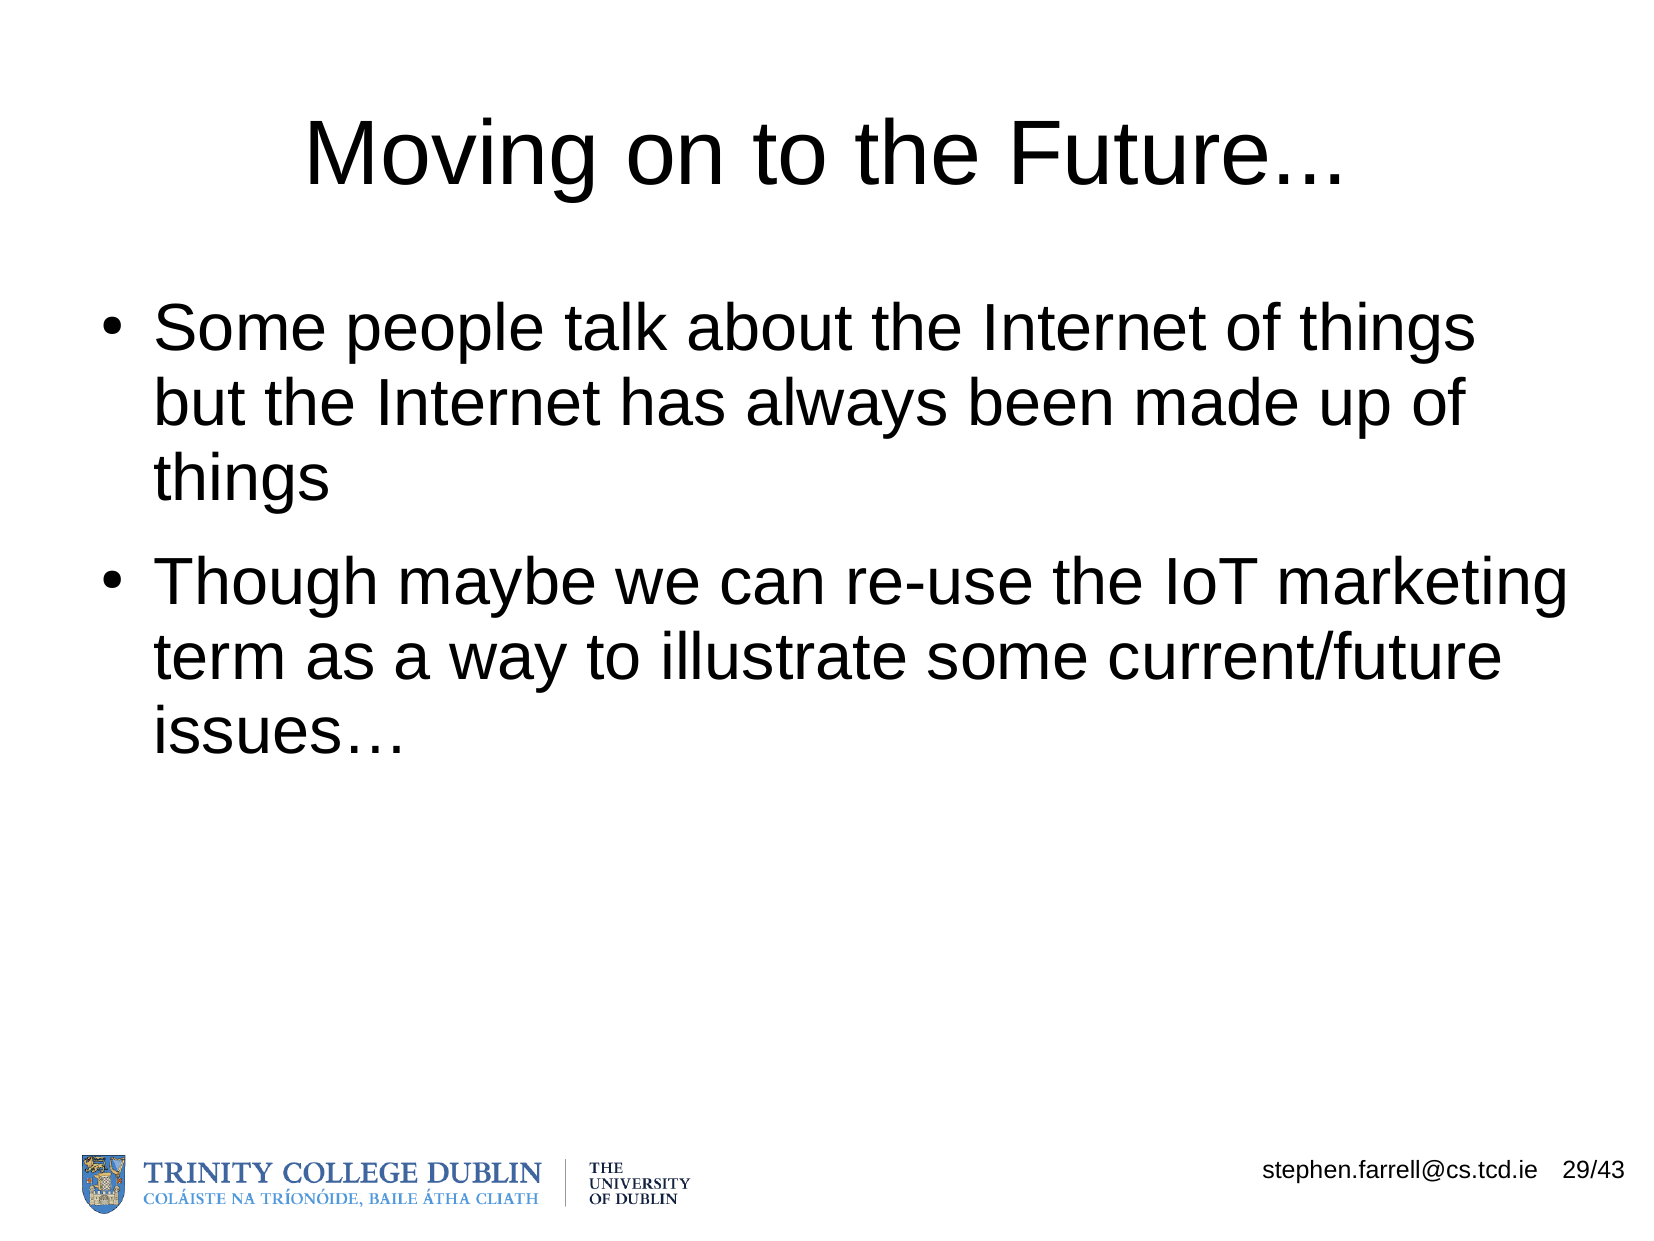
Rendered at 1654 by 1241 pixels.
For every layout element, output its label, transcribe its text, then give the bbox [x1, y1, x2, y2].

list Some people talk about the Internet of things but the Internet has always been made up of things Though maybe we can re-use the IoT marketing term as a way to illustrate some current/future issues… [82, 290, 1571, 1010]
title Moving on to the Future... [82, 49, 1571, 257]
picture [82, 1155, 694, 1214]
